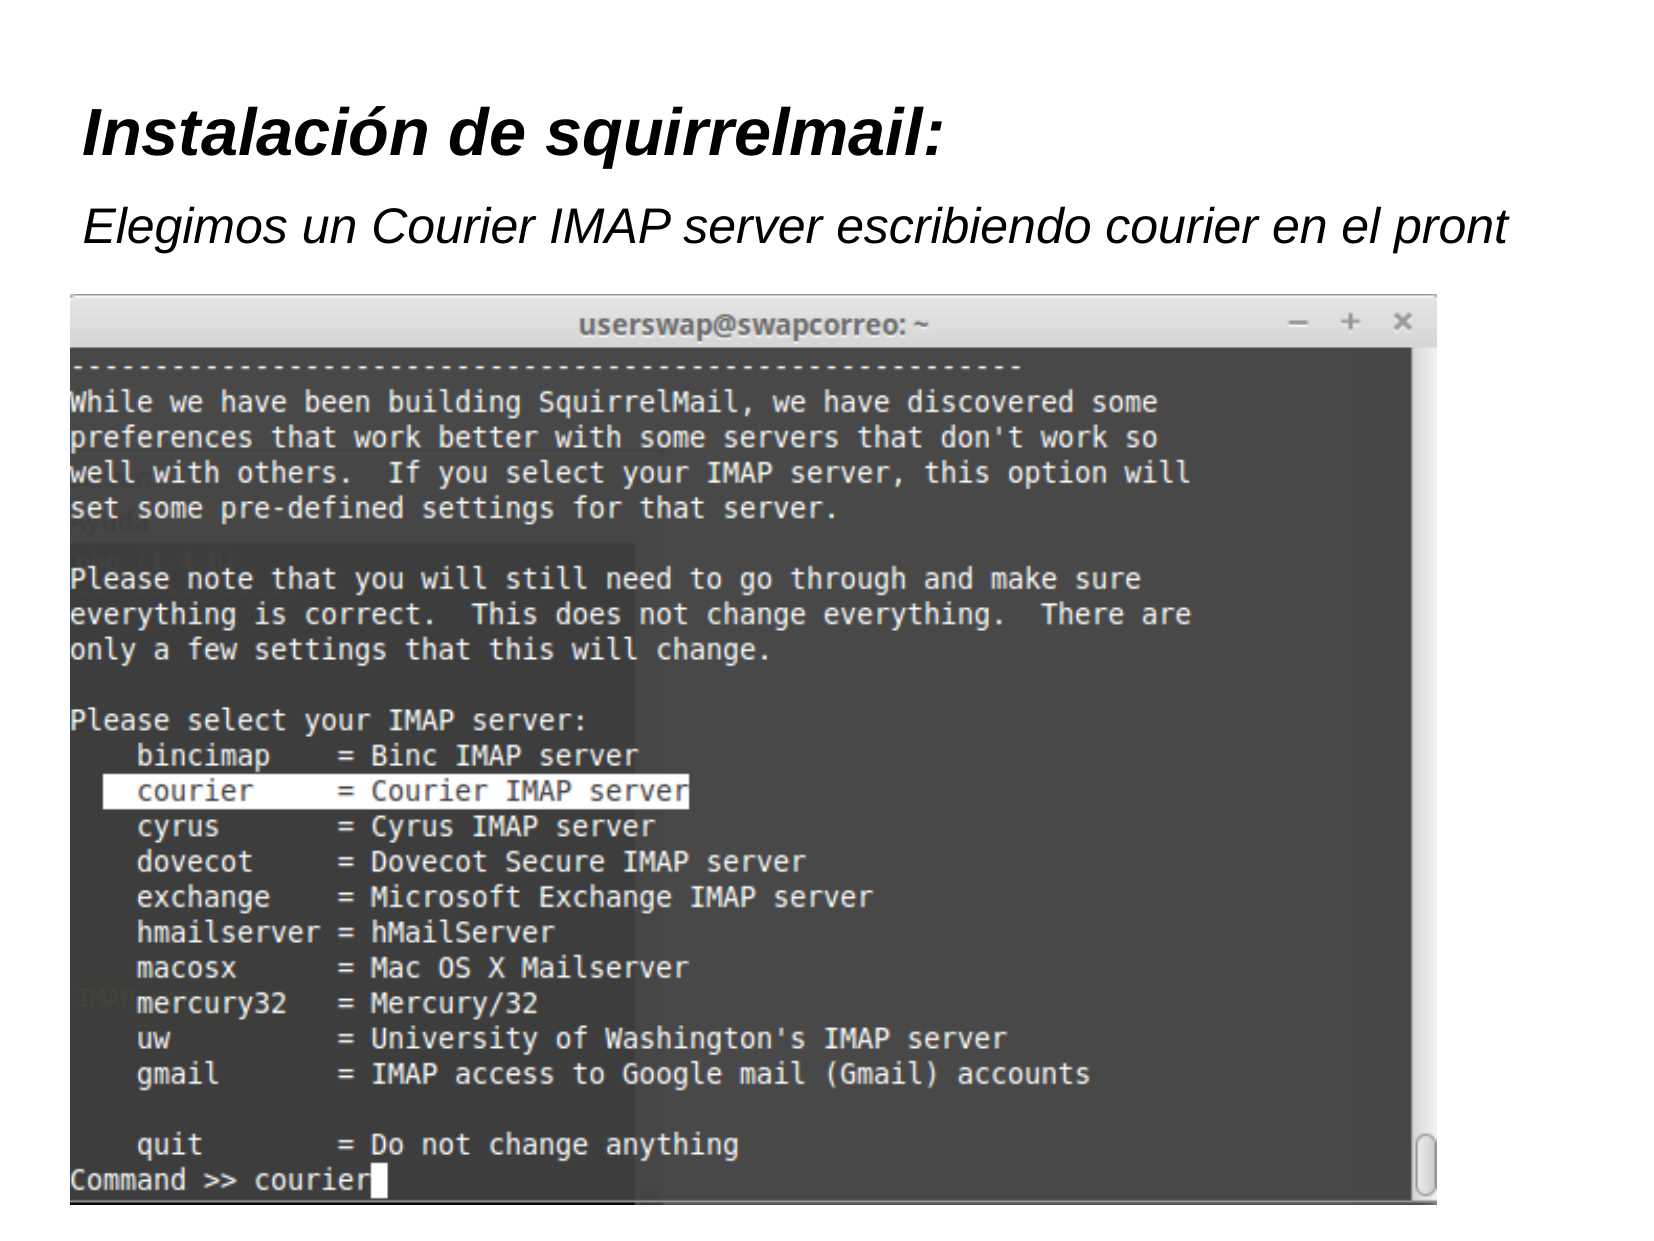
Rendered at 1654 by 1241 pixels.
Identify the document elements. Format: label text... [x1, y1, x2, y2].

picture [70, 294, 1437, 1205]
list Instalación de squirrelmail: Elegimos un Courier IMAP server escribiendo courier en el pront [82, 94, 1571, 1087]
